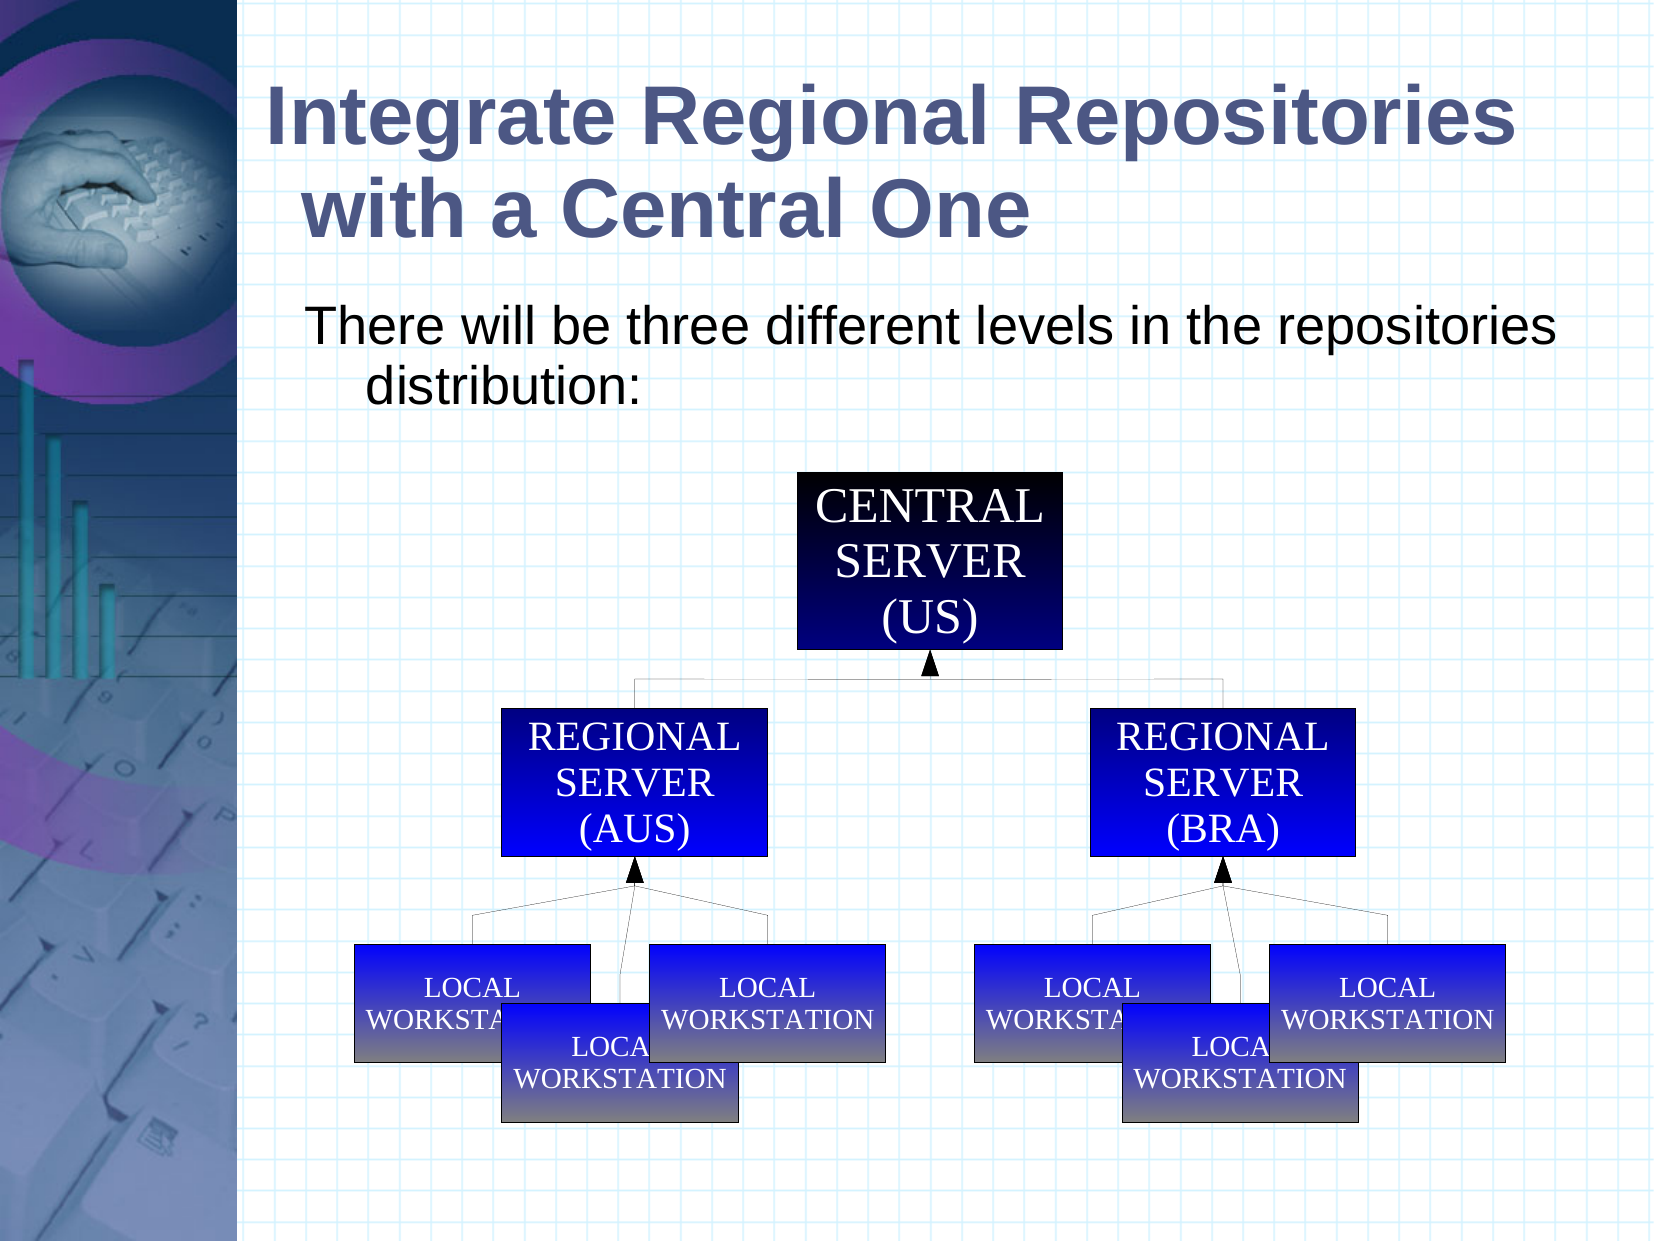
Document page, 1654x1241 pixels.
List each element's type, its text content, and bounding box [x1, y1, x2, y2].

title Integrate Regional Repositories with a Central One [265, 58, 1651, 266]
text_box LOCAL WORKSTATION [501, 1003, 739, 1123]
text_box LOCAL WORKSTATION [354, 944, 591, 1063]
text_box LOCAL WORKSTATION [974, 944, 1211, 1063]
picture [0, 0, 1654, 1241]
text_box LOCAL WORKSTATION [649, 944, 886, 1063]
text_box REGIONAL SERVER (BRA) [1090, 708, 1356, 857]
text_box LOCAL WORKSTATION [1269, 944, 1506, 1063]
text_box REGIONAL SERVER (AUS) [501, 708, 768, 857]
text_box LOCAL WORKSTATION [1122, 1003, 1359, 1123]
list There will be three different levels in the repositories distribution: [295, 295, 1625, 483]
text_box CENTRAL SERVER (US) [797, 472, 1063, 650]
